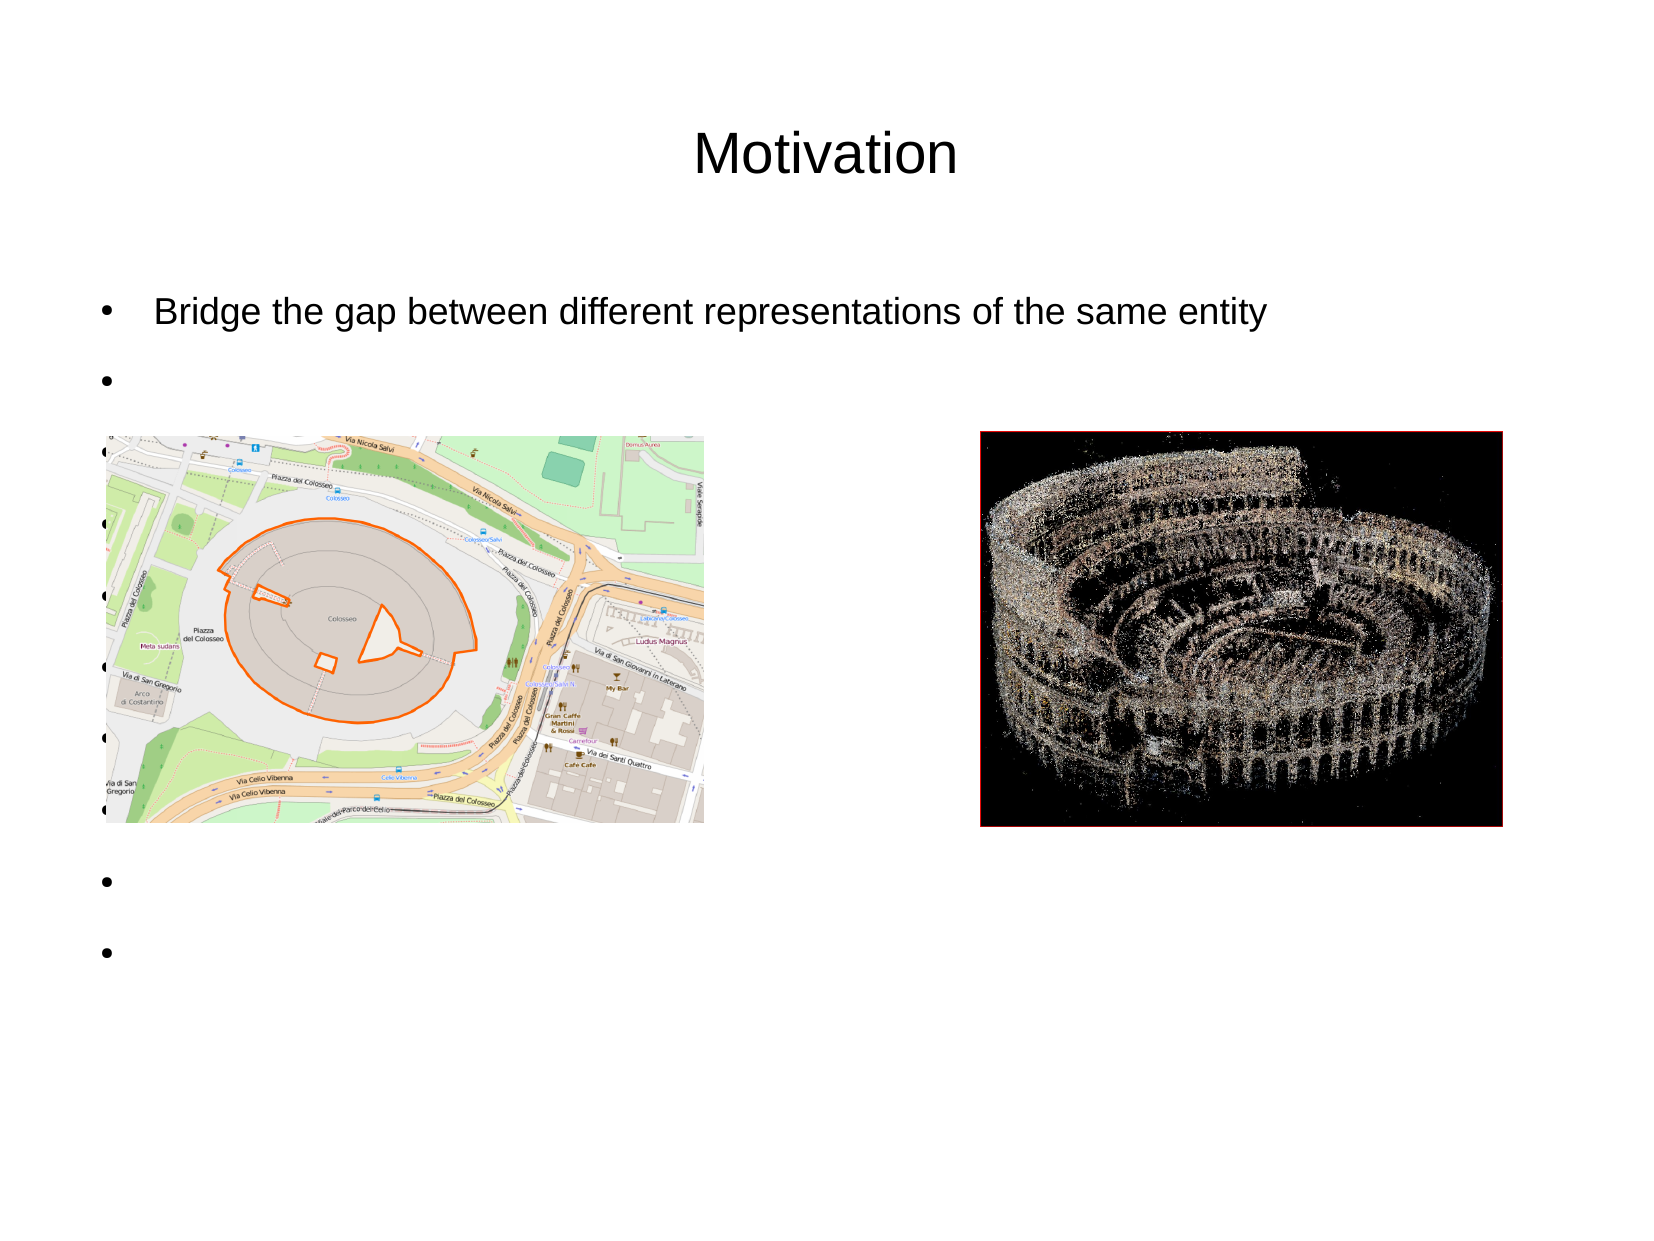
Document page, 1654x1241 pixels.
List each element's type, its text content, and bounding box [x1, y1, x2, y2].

picture [106, 436, 704, 823]
title Motivation [82, 49, 1571, 257]
list Bridge the gap between different representations of the same entity [82, 290, 1571, 1010]
picture [980, 431, 1503, 827]
